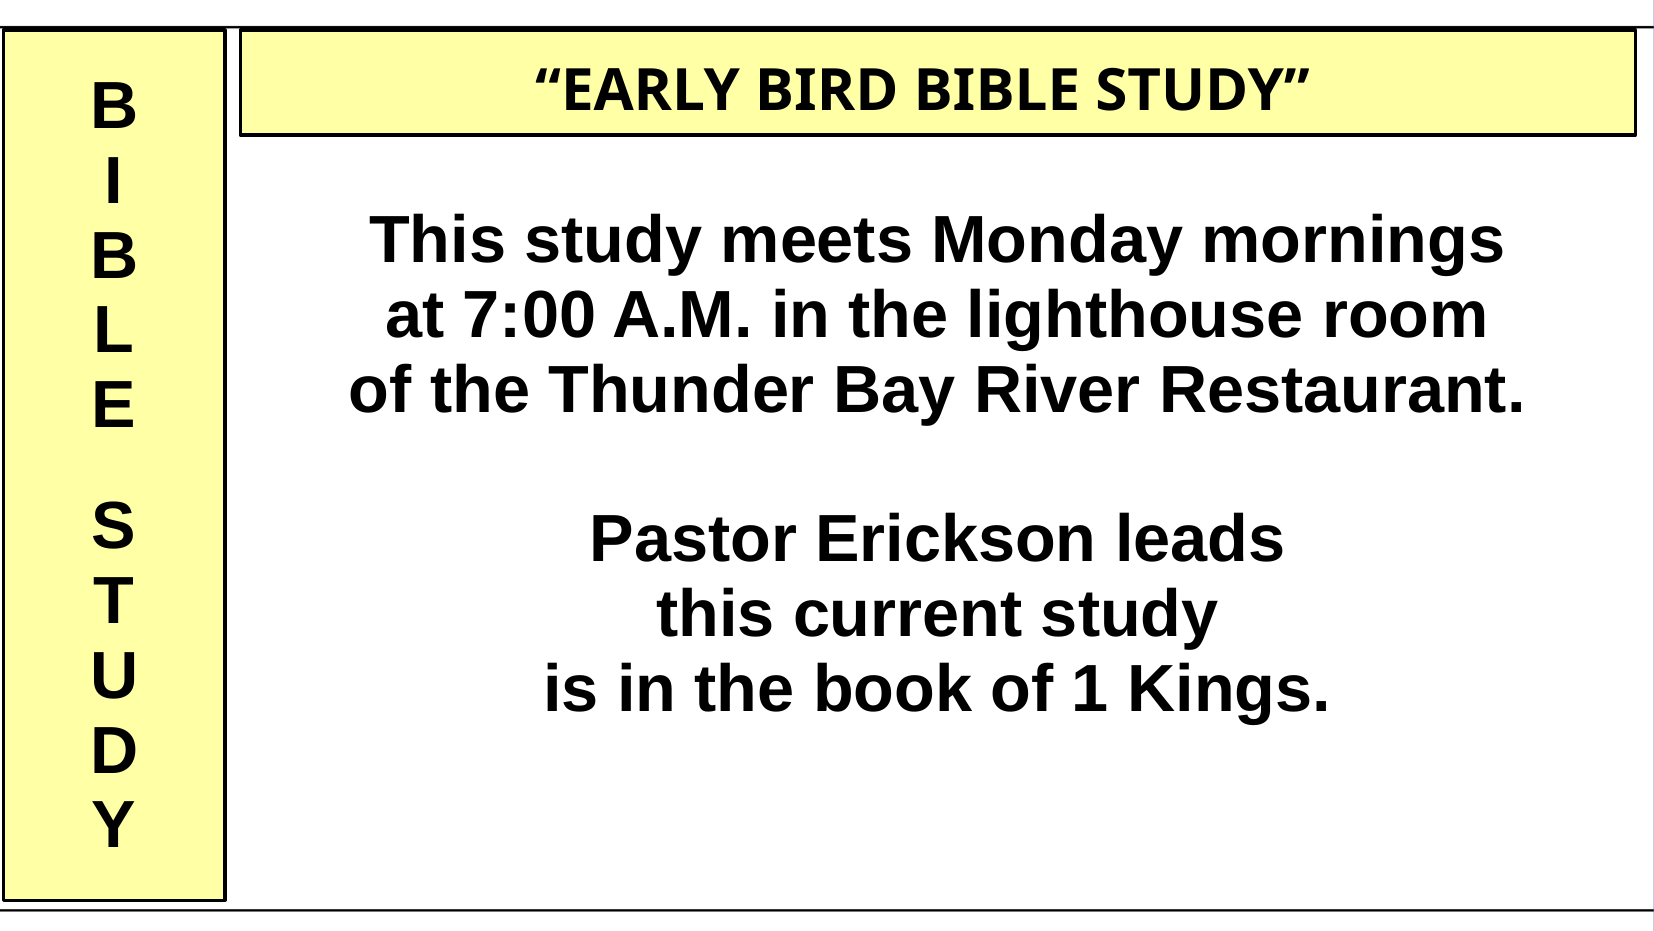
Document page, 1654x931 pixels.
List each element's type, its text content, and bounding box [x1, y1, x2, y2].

text_box This study meets Monday mornings at 7:00 A.M. in the lighthouse room of the Thunder Bay River Restaurant. Pastor Erickson leads this current study is in the book of 1 Kings. [300, 195, 1576, 734]
text_box [240, 30, 1636, 136]
picture [0, 0, 1654, 931]
text_box B I B L E S T U D Y [3, 30, 226, 901]
text_box “EARLY BIRD BIBLE STUDY” [255, 40, 1591, 134]
